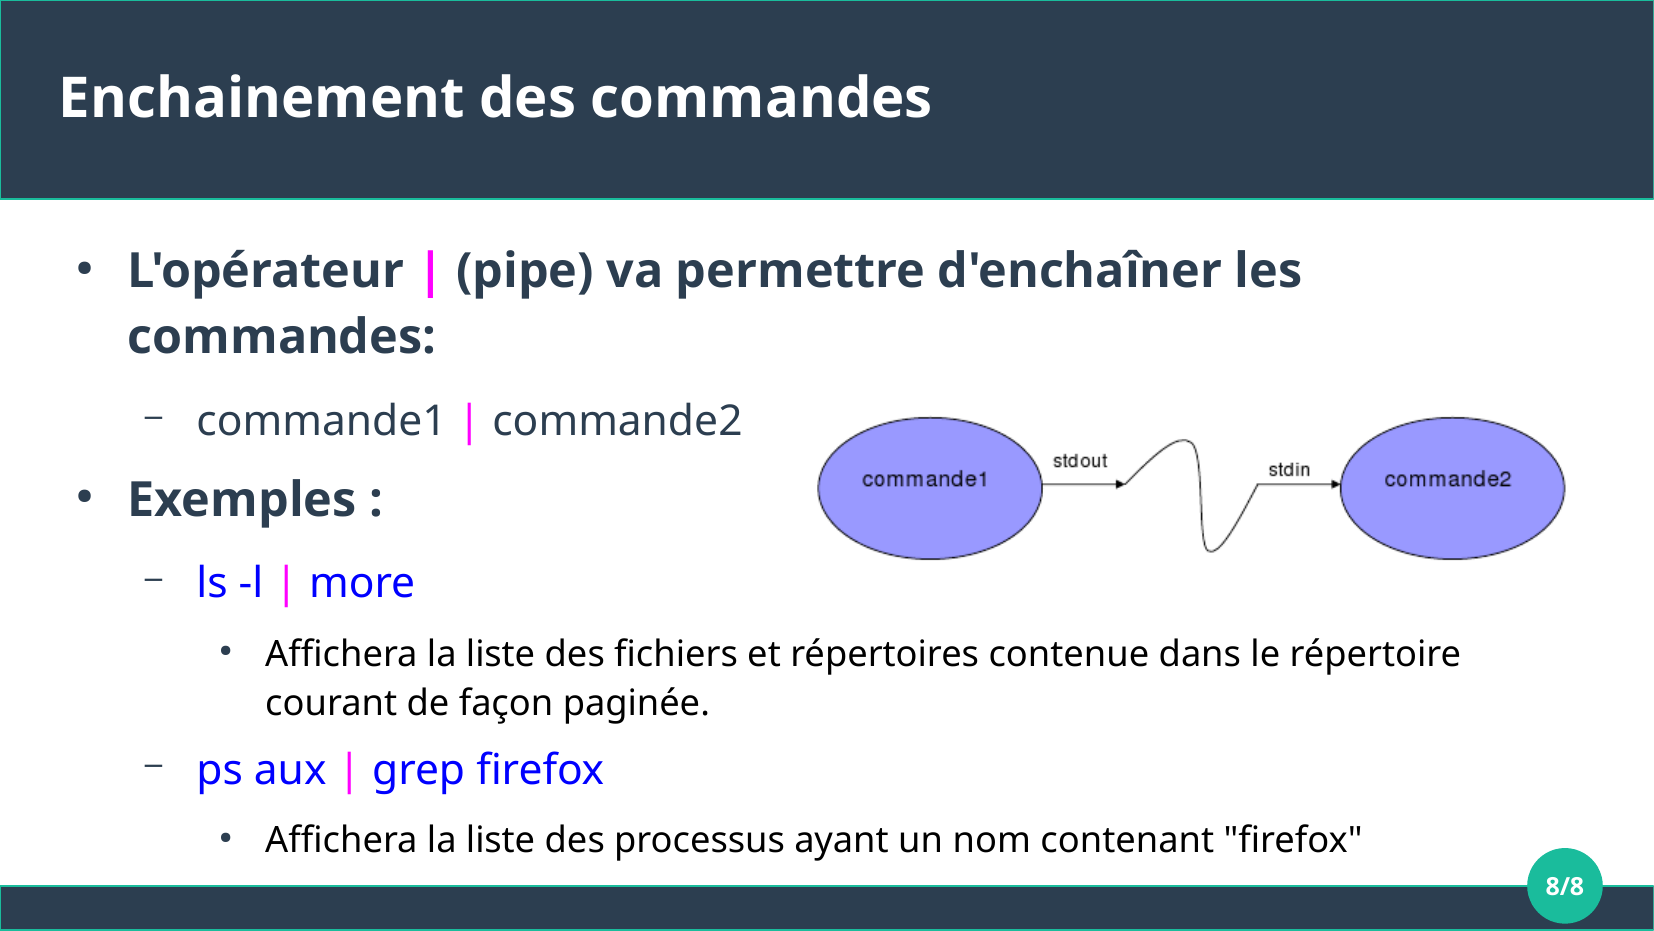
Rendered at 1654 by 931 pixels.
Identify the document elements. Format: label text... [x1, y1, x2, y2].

list L'opérateur | (pipe) va permettre d'enchaîner les commandes: commande1 | commande2 Exemples : ls -l | more Affichera la liste des fichiers et répertoires contenue dans le répertoire courant de façon paginée. ps aux | grep firefox Affichera la liste des processus ayant un nom contenant "firefox" [59, 236, 1595, 864]
title Enchainement des commandes [59, 37, 1595, 155]
